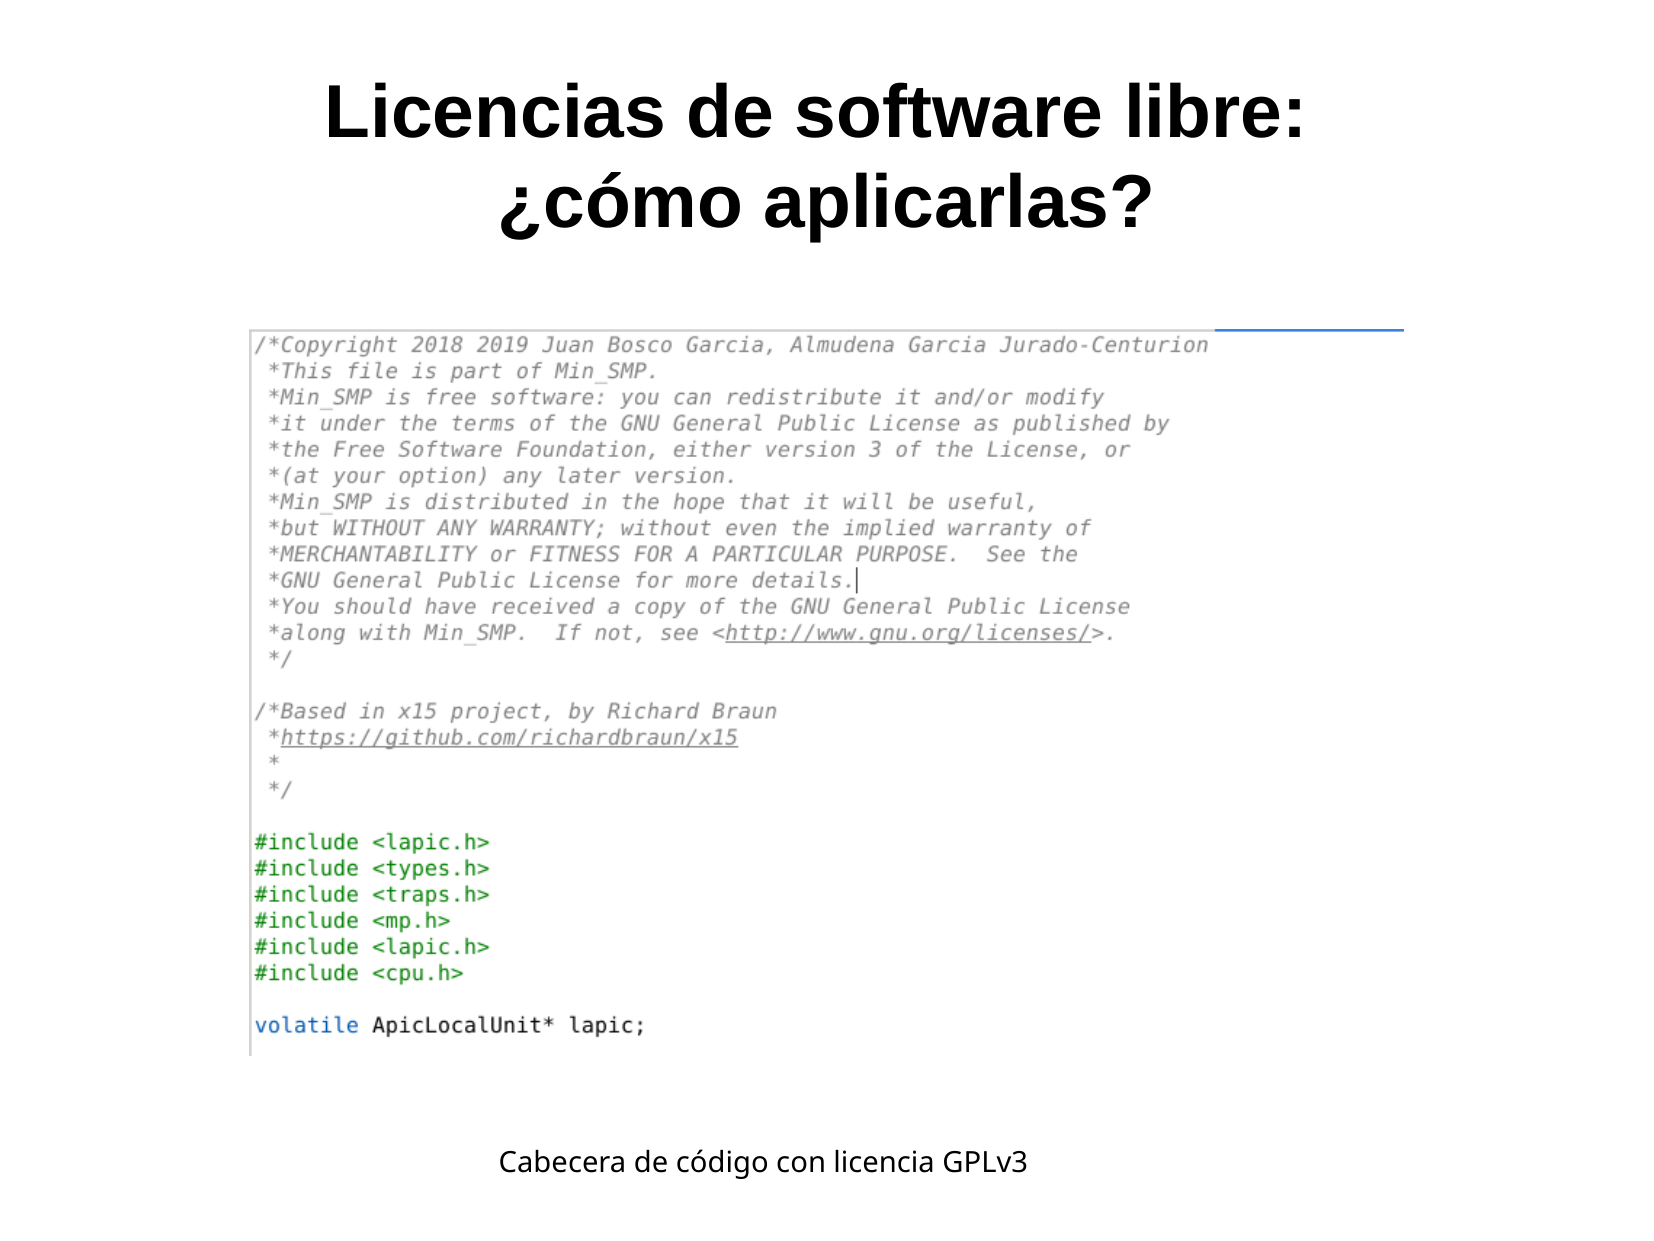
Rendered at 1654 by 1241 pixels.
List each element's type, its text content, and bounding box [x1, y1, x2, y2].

text_box Licencias de software libre: ¿cómo aplicarlas? [82, 49, 1571, 257]
picture [249, 329, 1404, 1056]
text_box Cabecera de código con licencia GPLv3 [483, 1128, 1171, 1182]
